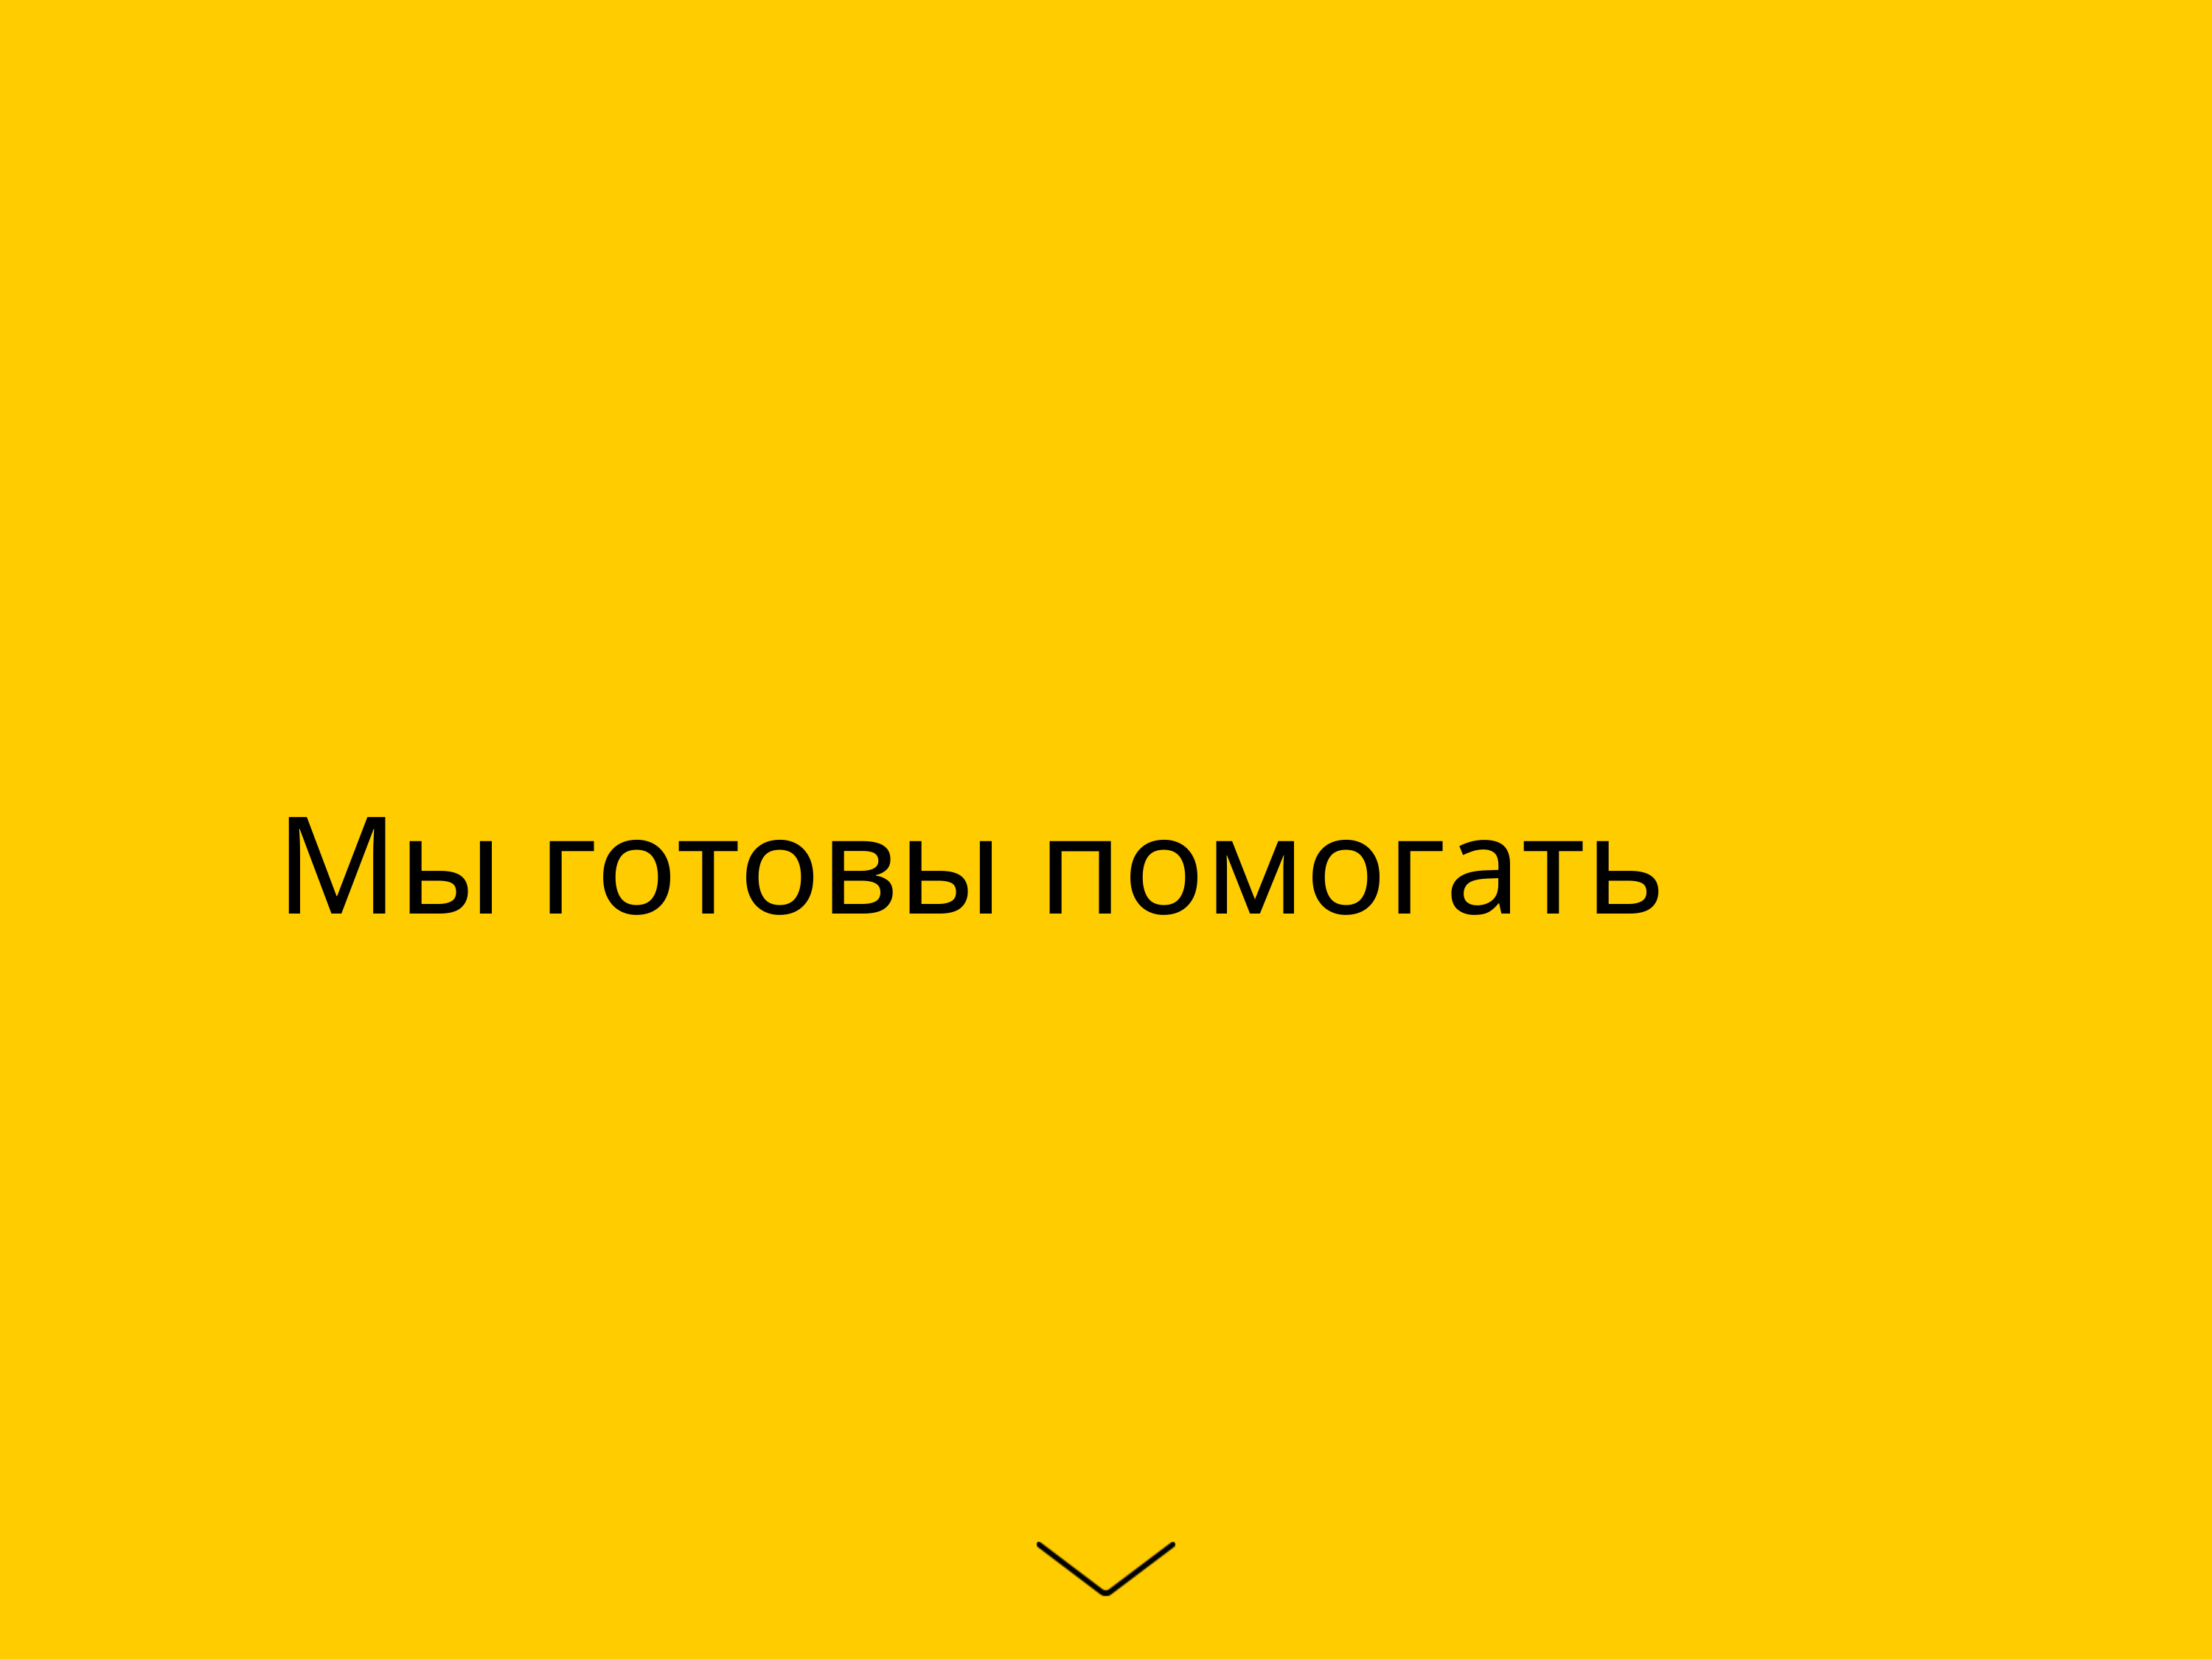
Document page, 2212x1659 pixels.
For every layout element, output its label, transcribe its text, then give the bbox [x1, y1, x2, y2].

picture [1037, 1542, 1175, 1598]
title Мы готовы помогать [276, 490, 1935, 1229]
